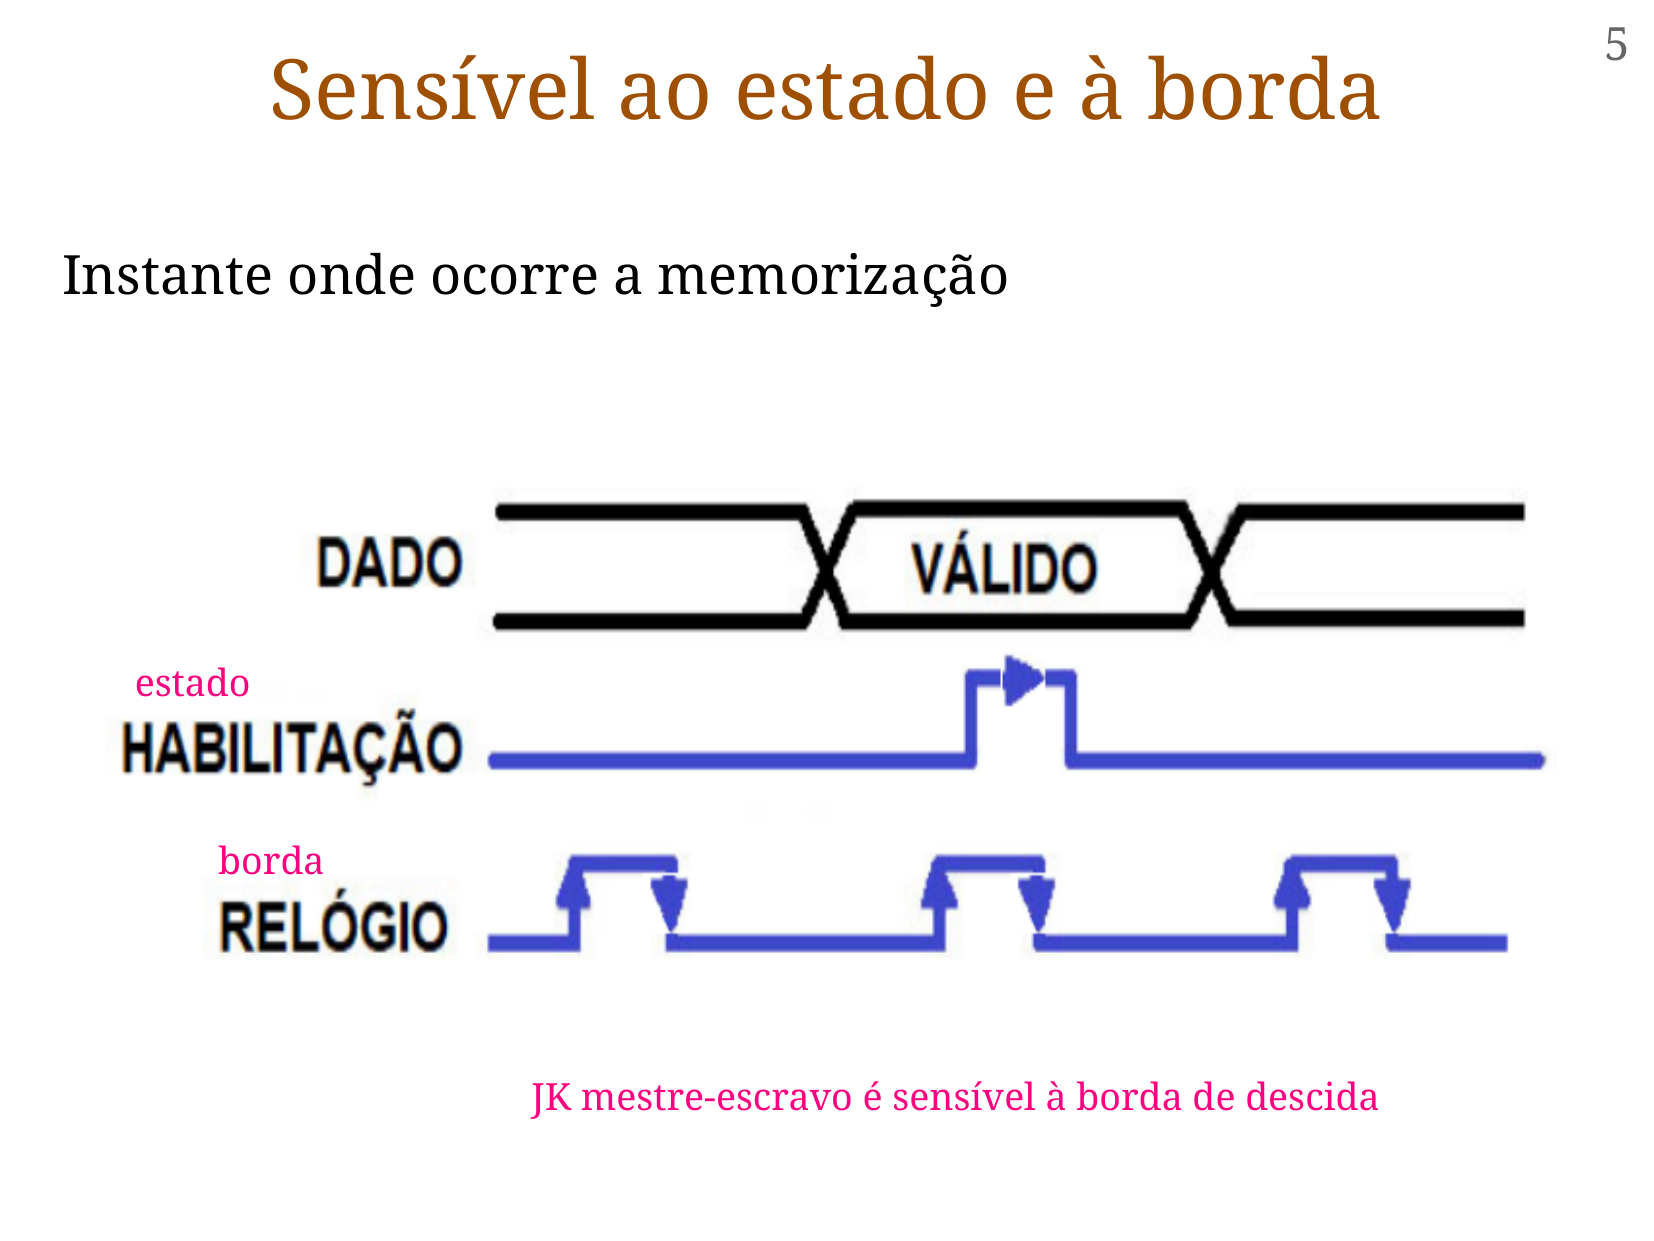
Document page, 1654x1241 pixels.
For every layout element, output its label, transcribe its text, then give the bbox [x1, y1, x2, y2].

text_box borda [203, 826, 340, 893]
text_box JK mestre-escravo é sensível à borda de descida [516, 1062, 1396, 1129]
title Sensível ao estado e à borda [59, 29, 1595, 148]
picture [103, 487, 1557, 990]
text_box estado [120, 649, 266, 716]
list Instante onde ocorre a memorização [59, 236, 1595, 1211]
